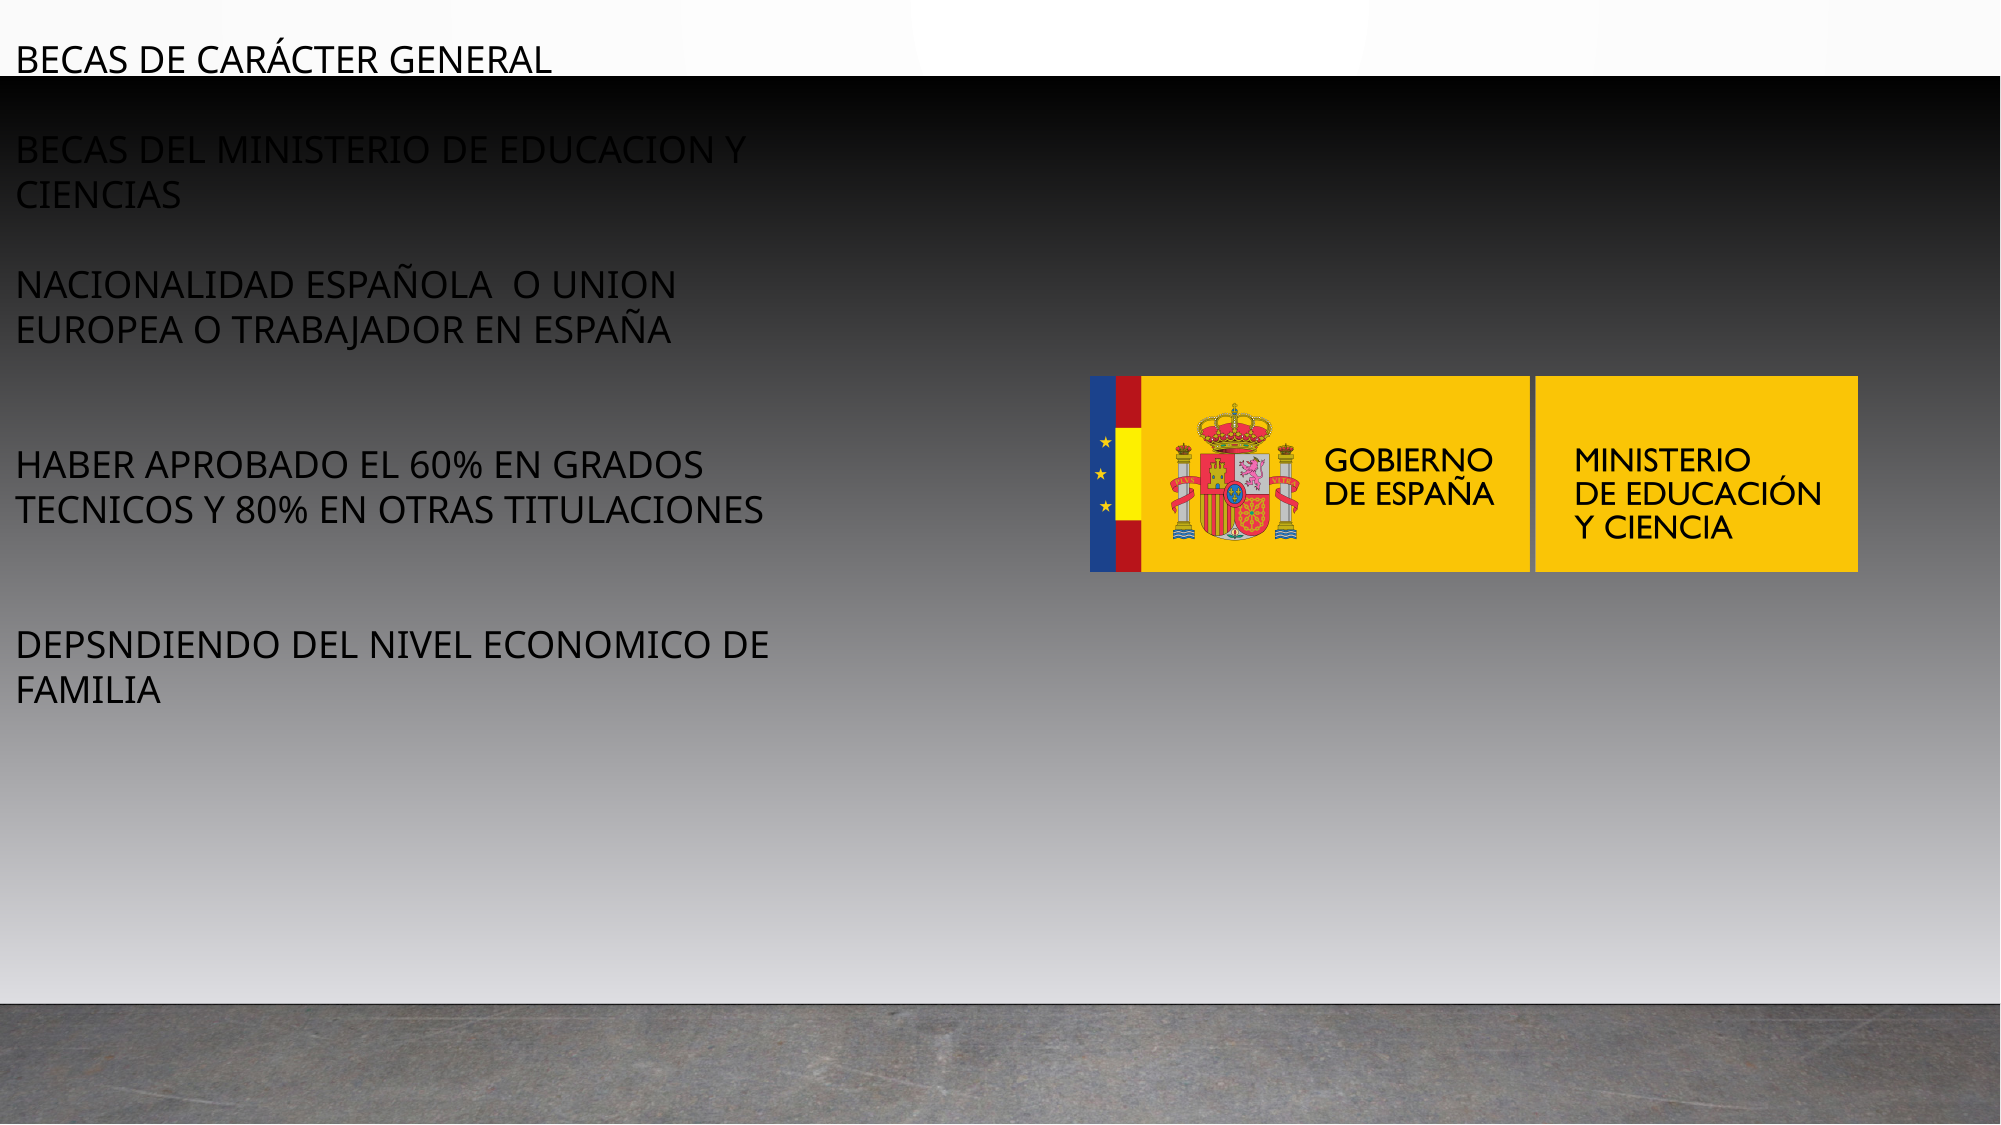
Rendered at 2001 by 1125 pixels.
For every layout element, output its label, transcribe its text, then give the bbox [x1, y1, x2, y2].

text_box BECAS DE CARÁCTER GENERAL BECAS DEL MINISTERIO DE EDUCACION Y CIENCIAS NACIONALIDAD ESPAÑOLA O UNION EUROPEA O TRABAJADOR EN ESPAÑA HABER APROBADO EL 60% EN GRADOS TECNICOS Y 80% EN OTRAS TITULACIONES DEPSNDIENDO DEL NIVEL ECONOMICO DE FAMILIA [0, 28, 795, 817]
picture [1090, 376, 1858, 572]
